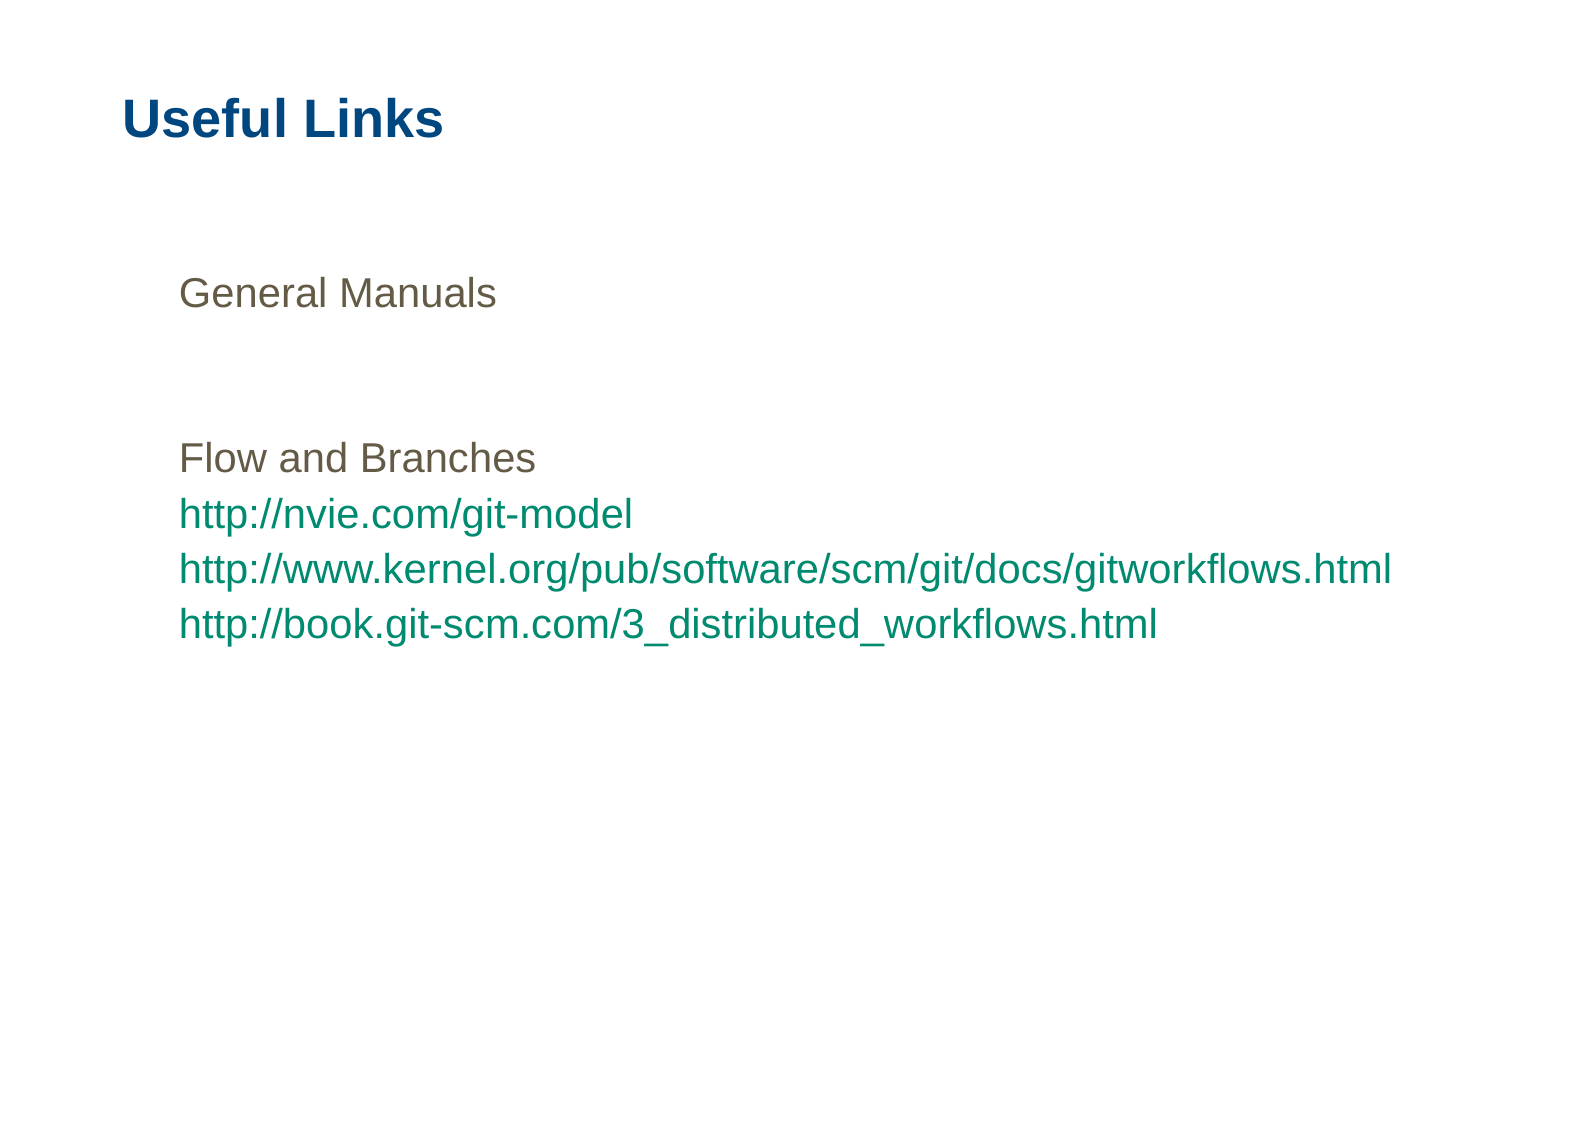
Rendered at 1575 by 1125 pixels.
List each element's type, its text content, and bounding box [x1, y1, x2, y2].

list General Manuals Flow and Branches http://nvie.com/git-model http://www.kernel.org/pub/software/scm/git/docs/gitworkflows.html http://book.git-scm.com/3_distributed_workflows.html [122, 265, 1398, 941]
title Useful Links [122, 76, 1541, 157]
